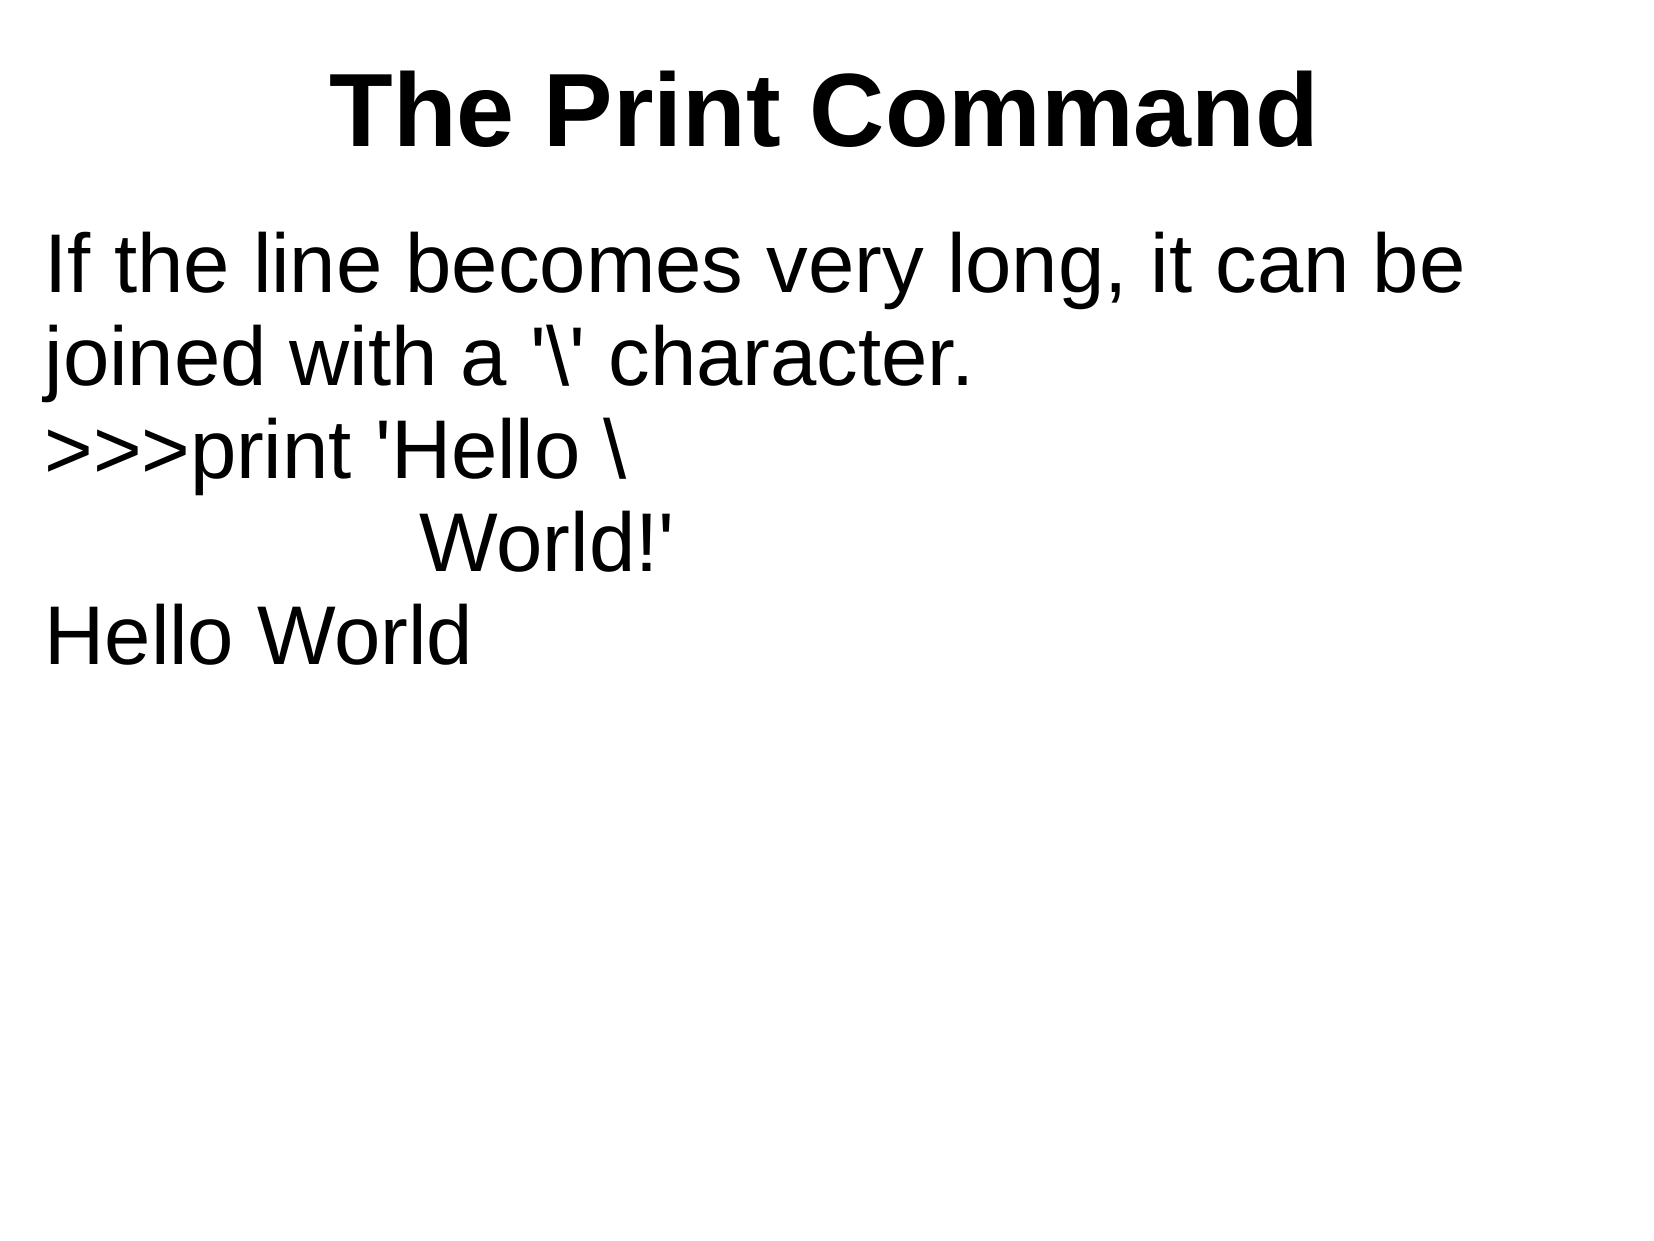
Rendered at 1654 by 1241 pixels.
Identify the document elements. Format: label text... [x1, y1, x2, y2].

text_box If the line becomes very long, it can be joined with a '\' character. >>>print 'Hello \ World!' Hello World [30, 210, 1606, 692]
text_box The Print Command [45, 45, 1606, 177]
